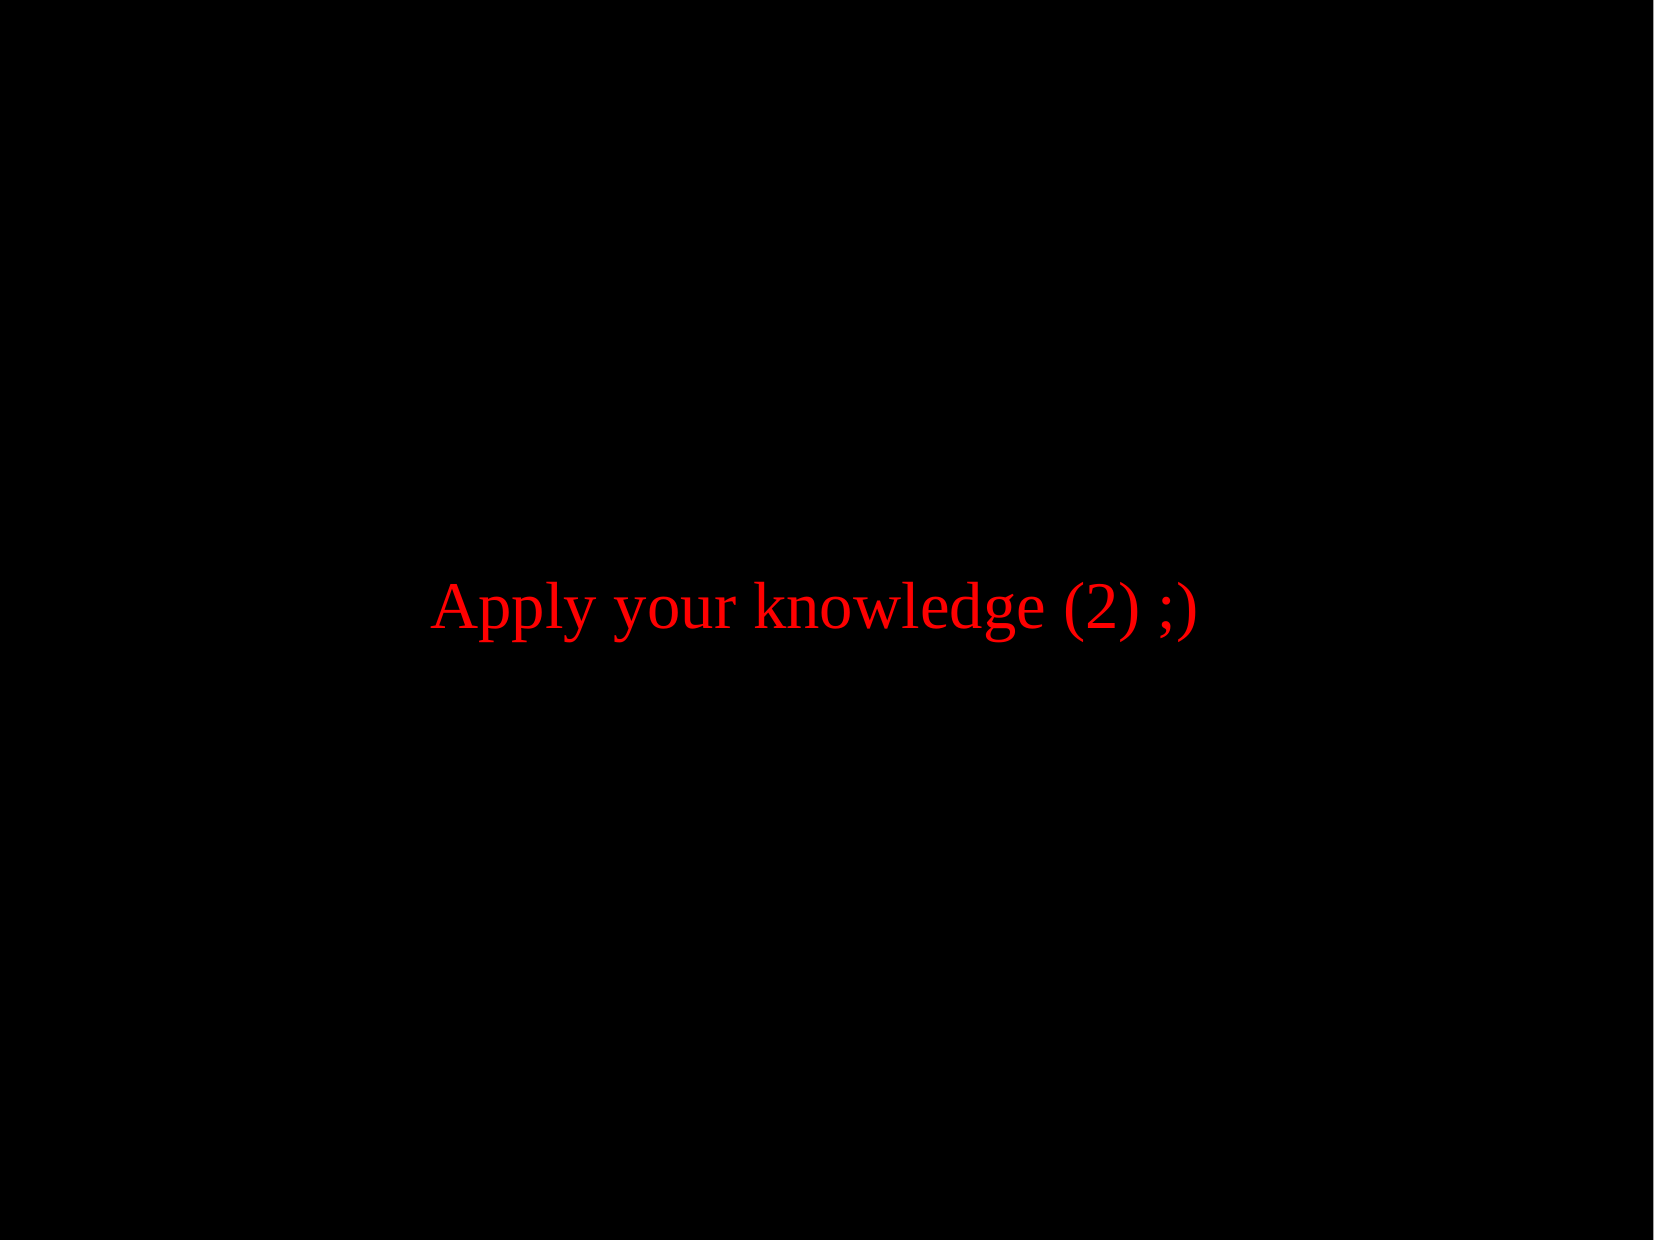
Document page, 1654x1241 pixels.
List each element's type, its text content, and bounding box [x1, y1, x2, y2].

subtitle Apply your knowledge (2) ;) [70, 136, 1560, 1075]
